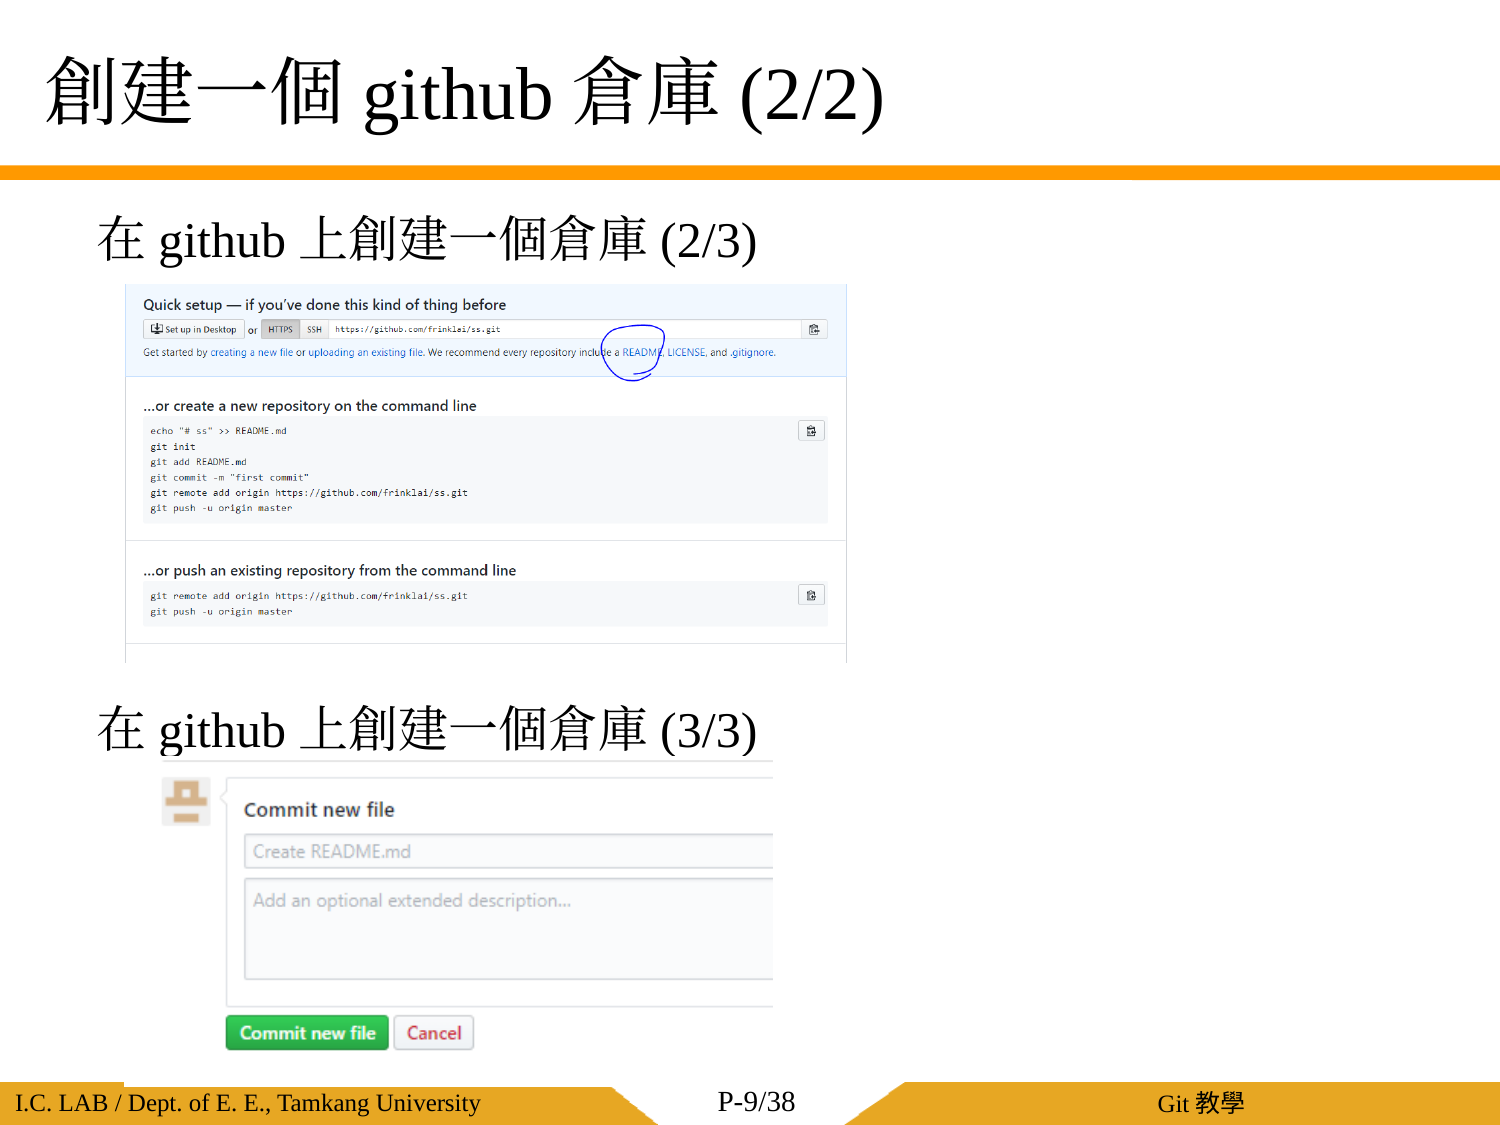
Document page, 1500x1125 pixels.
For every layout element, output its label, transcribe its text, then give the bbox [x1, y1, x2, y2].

title 創建一個github倉庫(2/2) [29, 19, 1459, 161]
picture [0, 756, 773, 1125]
picture [842, 1082, 1500, 1125]
picture [124, 284, 848, 663]
list 在github上創建一個倉庫(2/3) 在github上創建一個倉庫(3/3) [24, 200, 1463, 1074]
